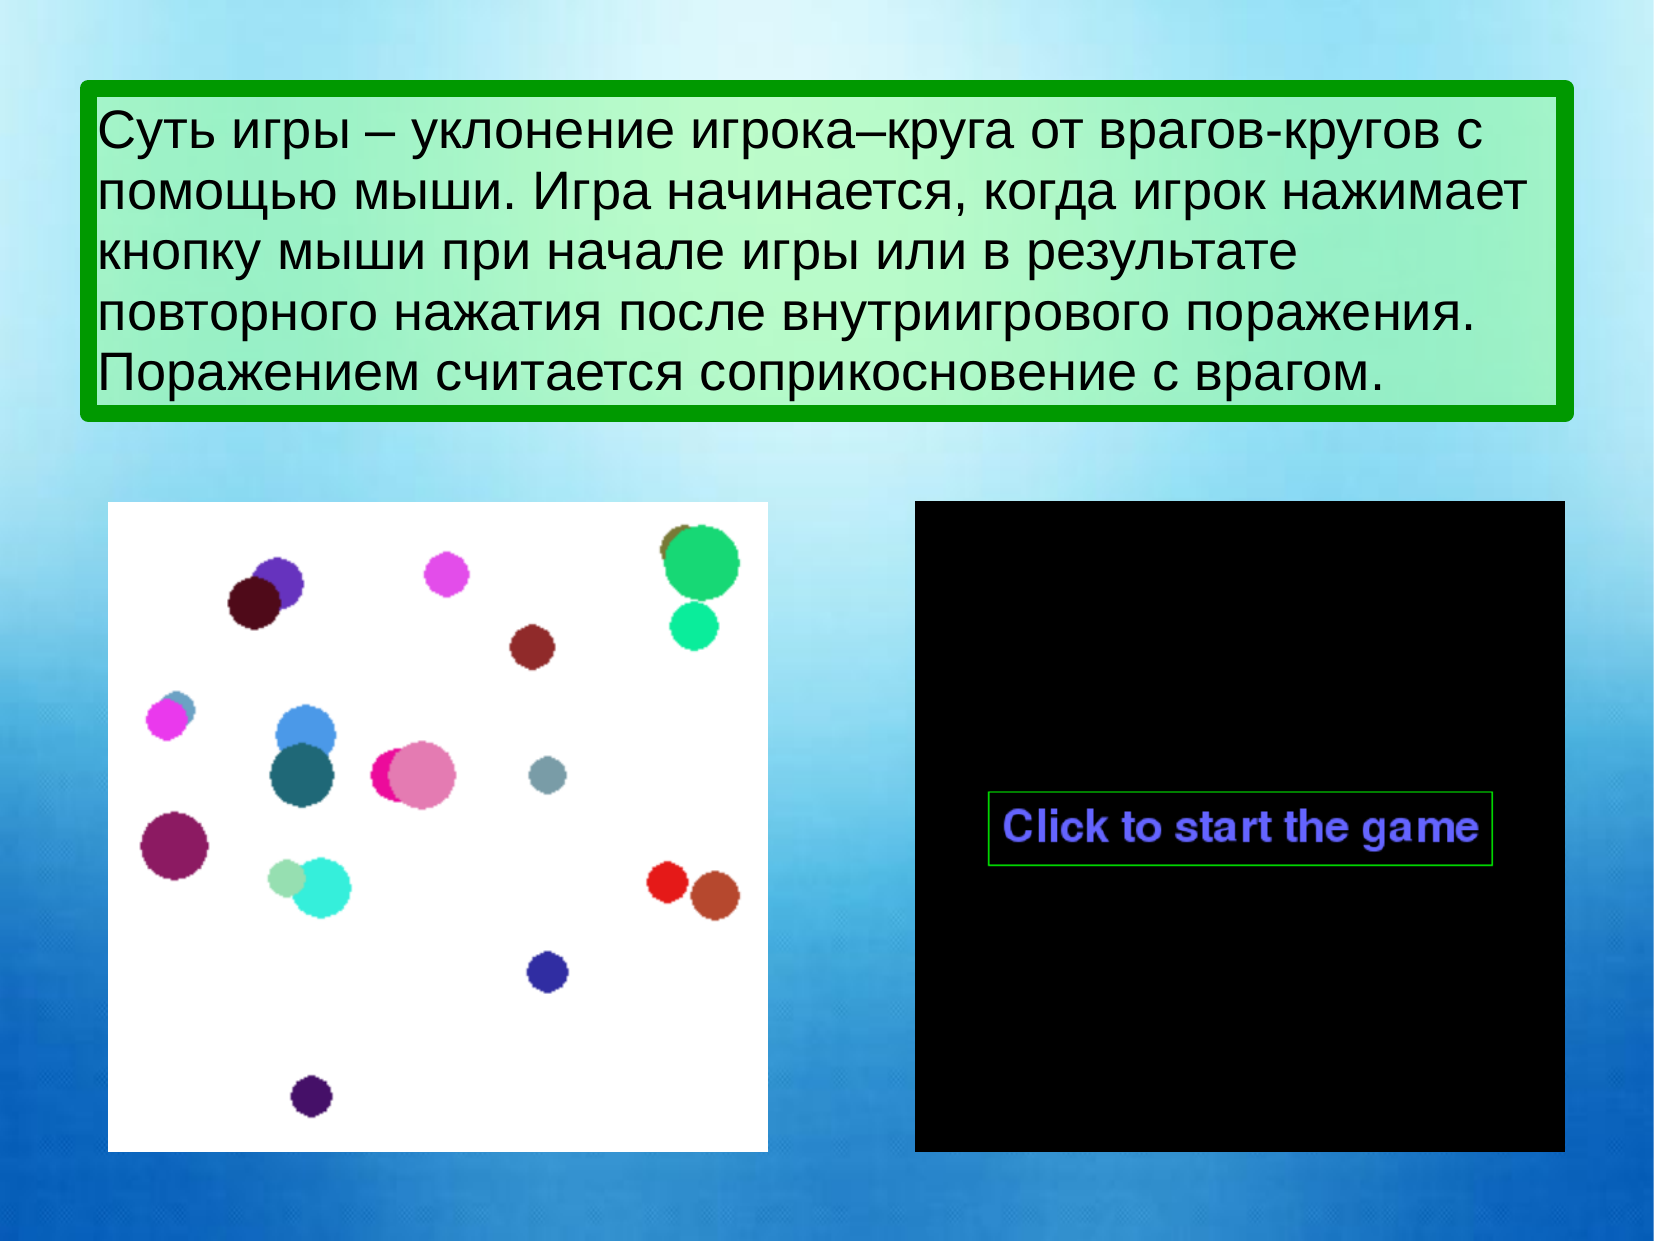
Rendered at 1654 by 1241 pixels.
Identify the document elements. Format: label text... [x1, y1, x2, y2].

title Суть игры – уклонение игрока–круга от врагов-кругов с помощью мыши. Игра начинается, когда игрок нажимает кнопку мыши при начале игры или в результате повторного нажатия после внутриигрового поражения. Поражением считается соприкосновение с врагом. [88, 88, 1565, 414]
picture [0, 0, 1654, 1241]
